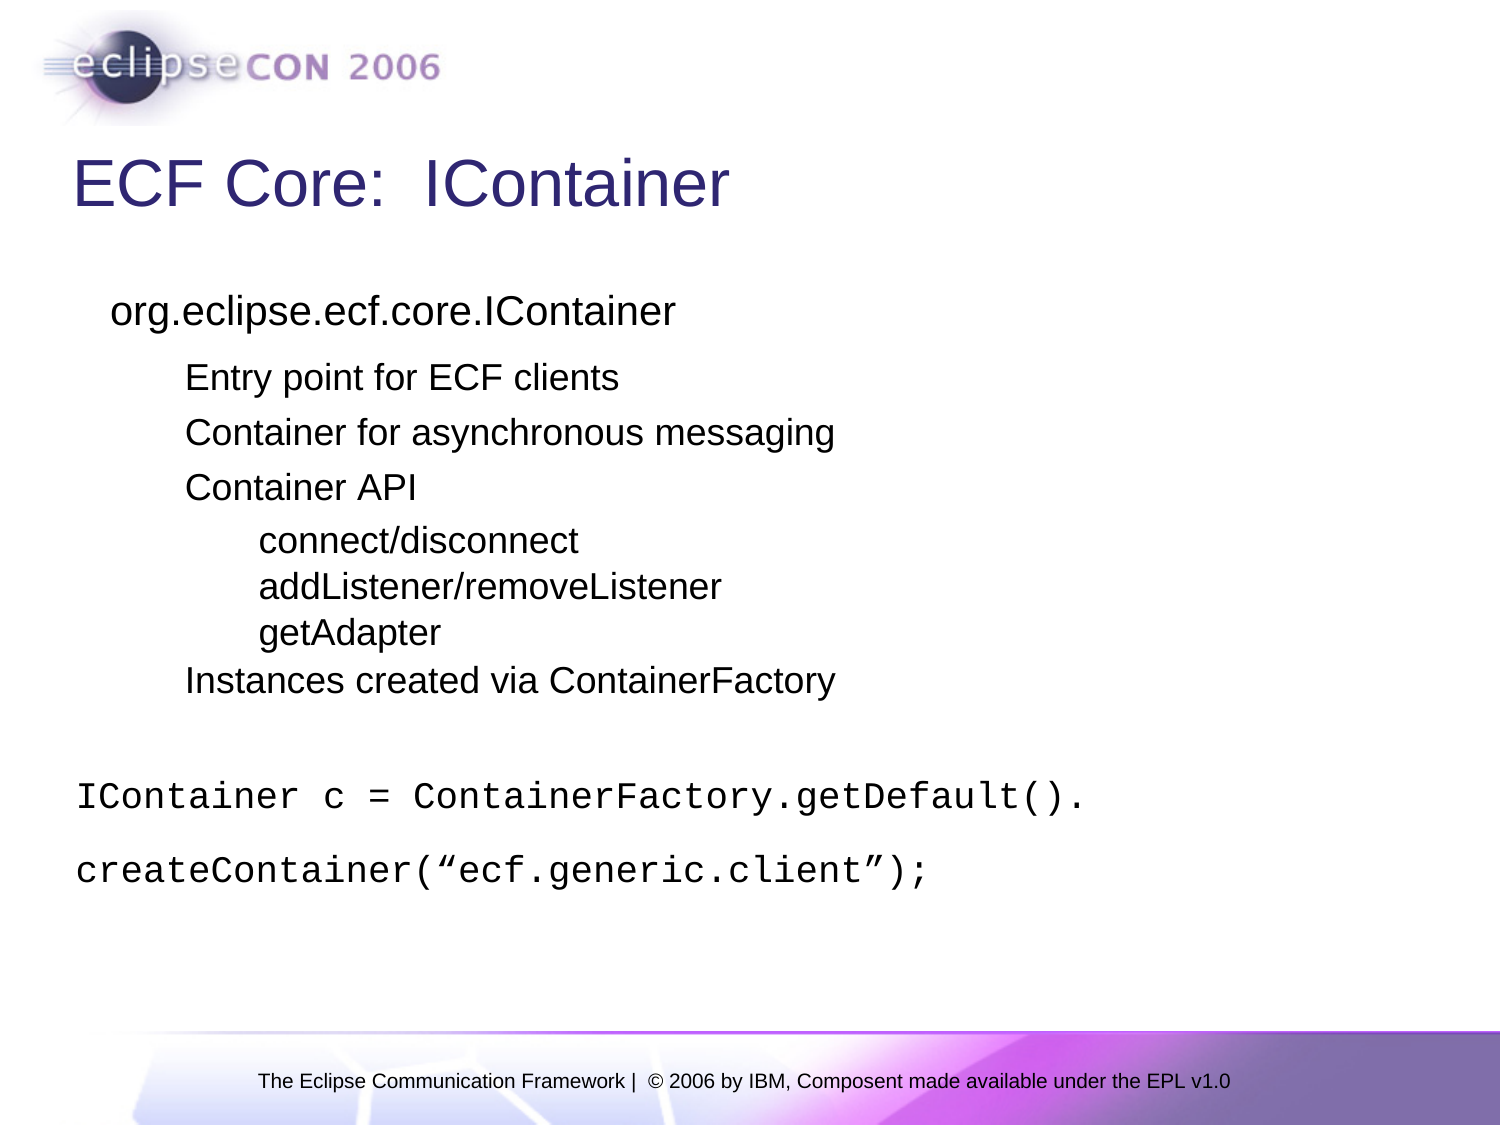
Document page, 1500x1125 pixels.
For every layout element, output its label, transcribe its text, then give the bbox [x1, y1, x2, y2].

picture [31, 10, 1040, 126]
picture [0, 1031, 1500, 1125]
list org.eclipse.ecf.core.IContainer Entry point for ECF clients Container for asynchronous messaging Container API connect/disconnect addListener/removeListener getAdapter Instances created via ContainerFactory [108, 291, 1378, 751]
text_box IContainer c = ContainerFactory.getDefault(). createContainer(“ecf.generic.client”); [60, 771, 1435, 956]
title ECF Core: IContainer [72, 150, 1425, 226]
